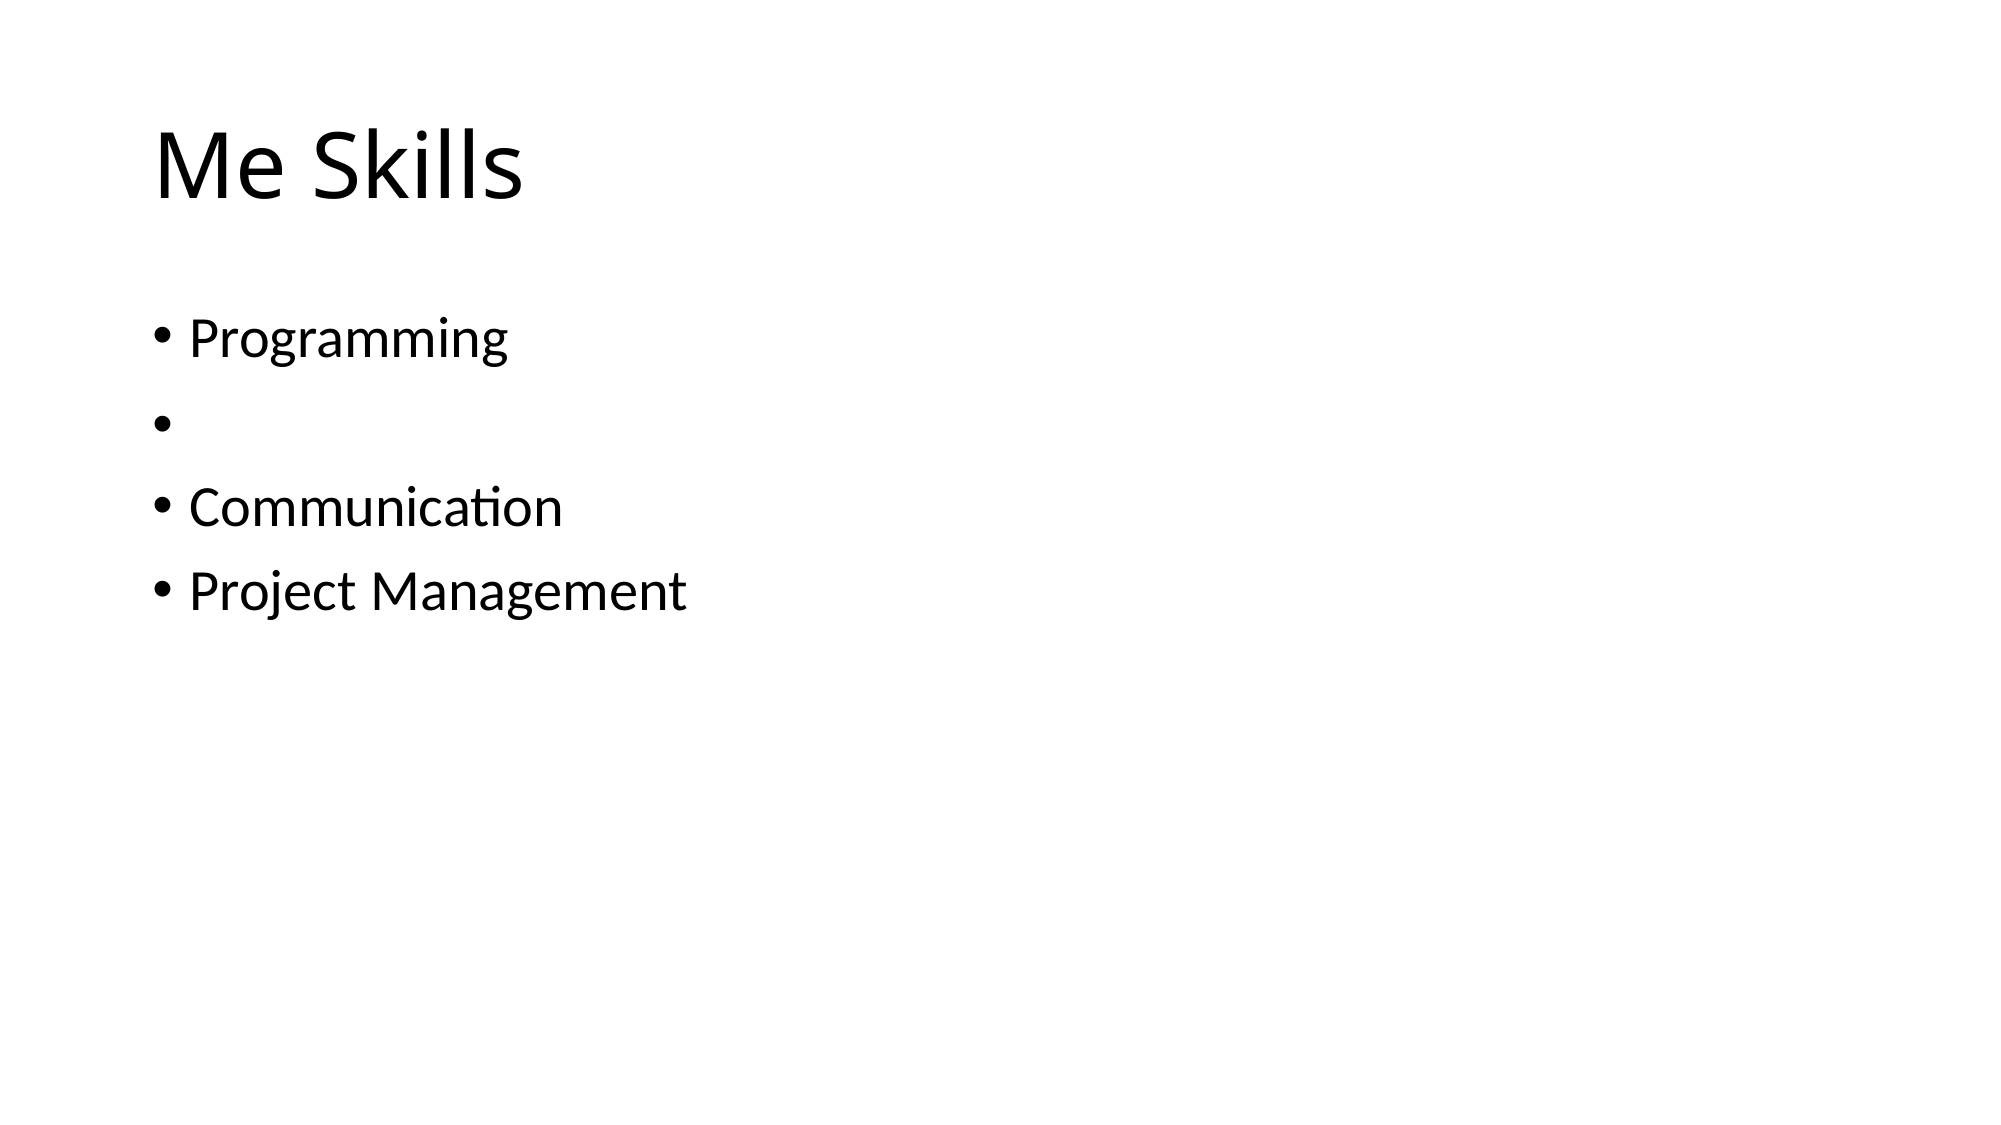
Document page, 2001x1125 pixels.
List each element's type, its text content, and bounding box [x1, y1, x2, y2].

list Programming Communication Project Management [137, 299, 1863, 1014]
title Me Skills [137, 59, 1863, 278]
